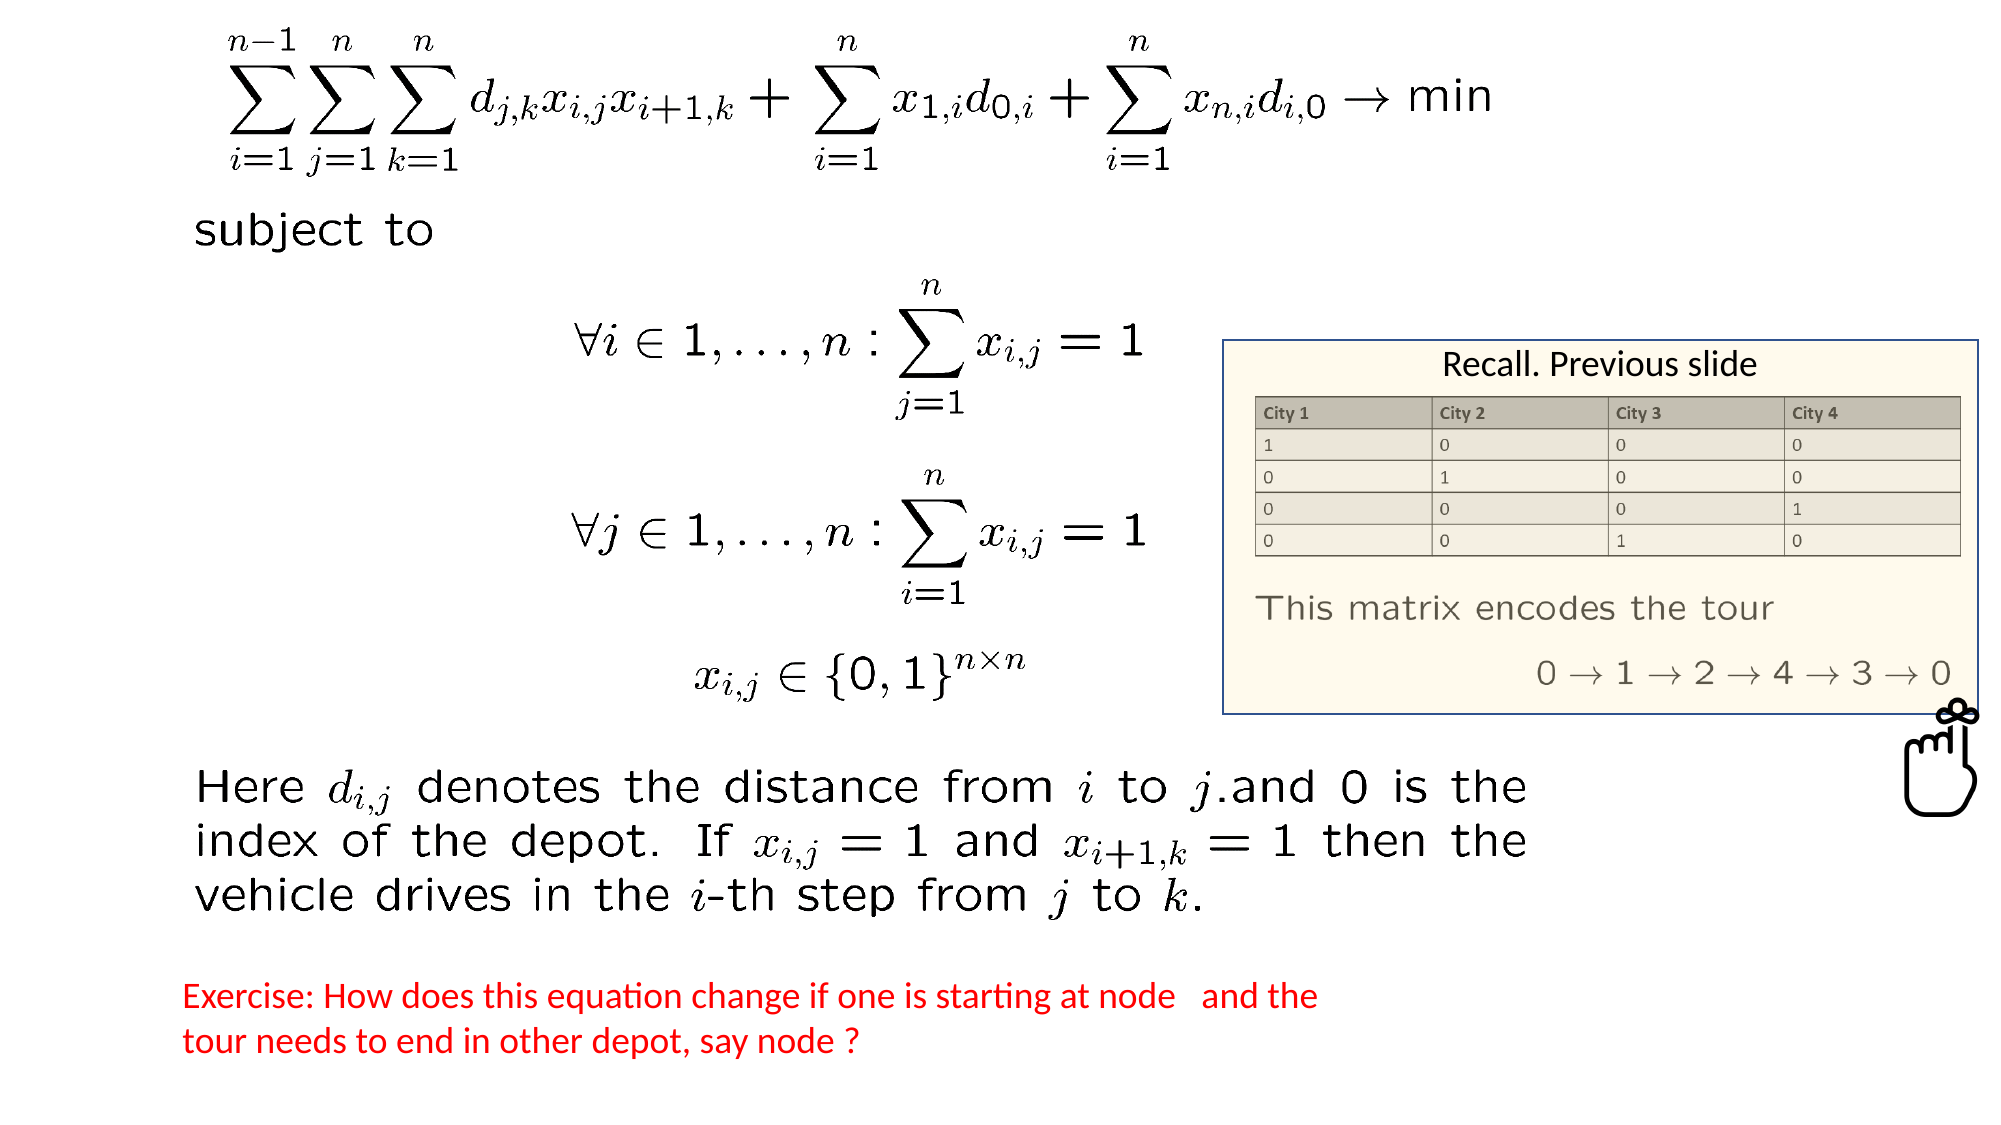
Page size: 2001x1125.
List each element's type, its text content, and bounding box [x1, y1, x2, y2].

picture [195, 27, 1525, 920]
text_box Recall. Previous slide [1100, 331, 2000, 393]
text_box [1223, 393, 1978, 714]
text_box Exercise: How does this equation change if one is starting at node and the tour needs to end in other depot, say node ? [167, 963, 1401, 1070]
picture [1880, 695, 2000, 817]
